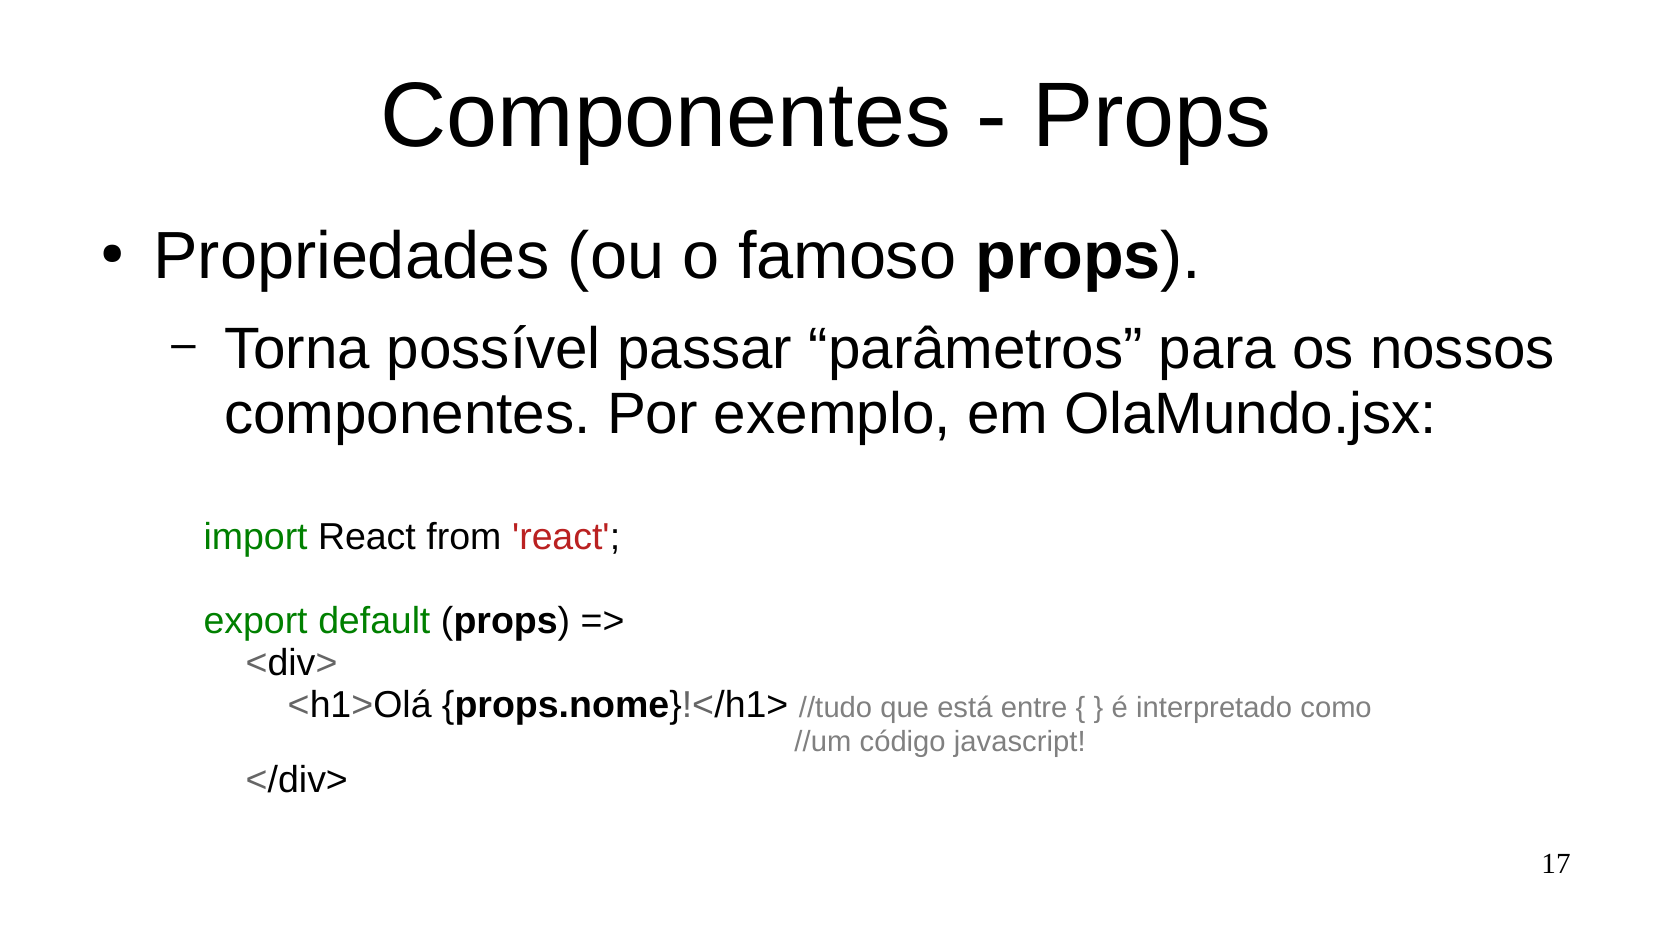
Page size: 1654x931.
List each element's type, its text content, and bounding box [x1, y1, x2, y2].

list Propriedades (ou o famoso props). Torna possível passar “parâmetros” para os nossos componentes. Por exemplo, em OlaMundo.jsx: [82, 217, 1571, 758]
title Componentes - Props [82, 37, 1571, 193]
text_box import React from 'react'; export default (props) => <div> <h1>Olá {props.nome}!</h1> //tudo que está entre { } é interpretado como //um código javascript! </div> [188, 507, 1418, 808]
